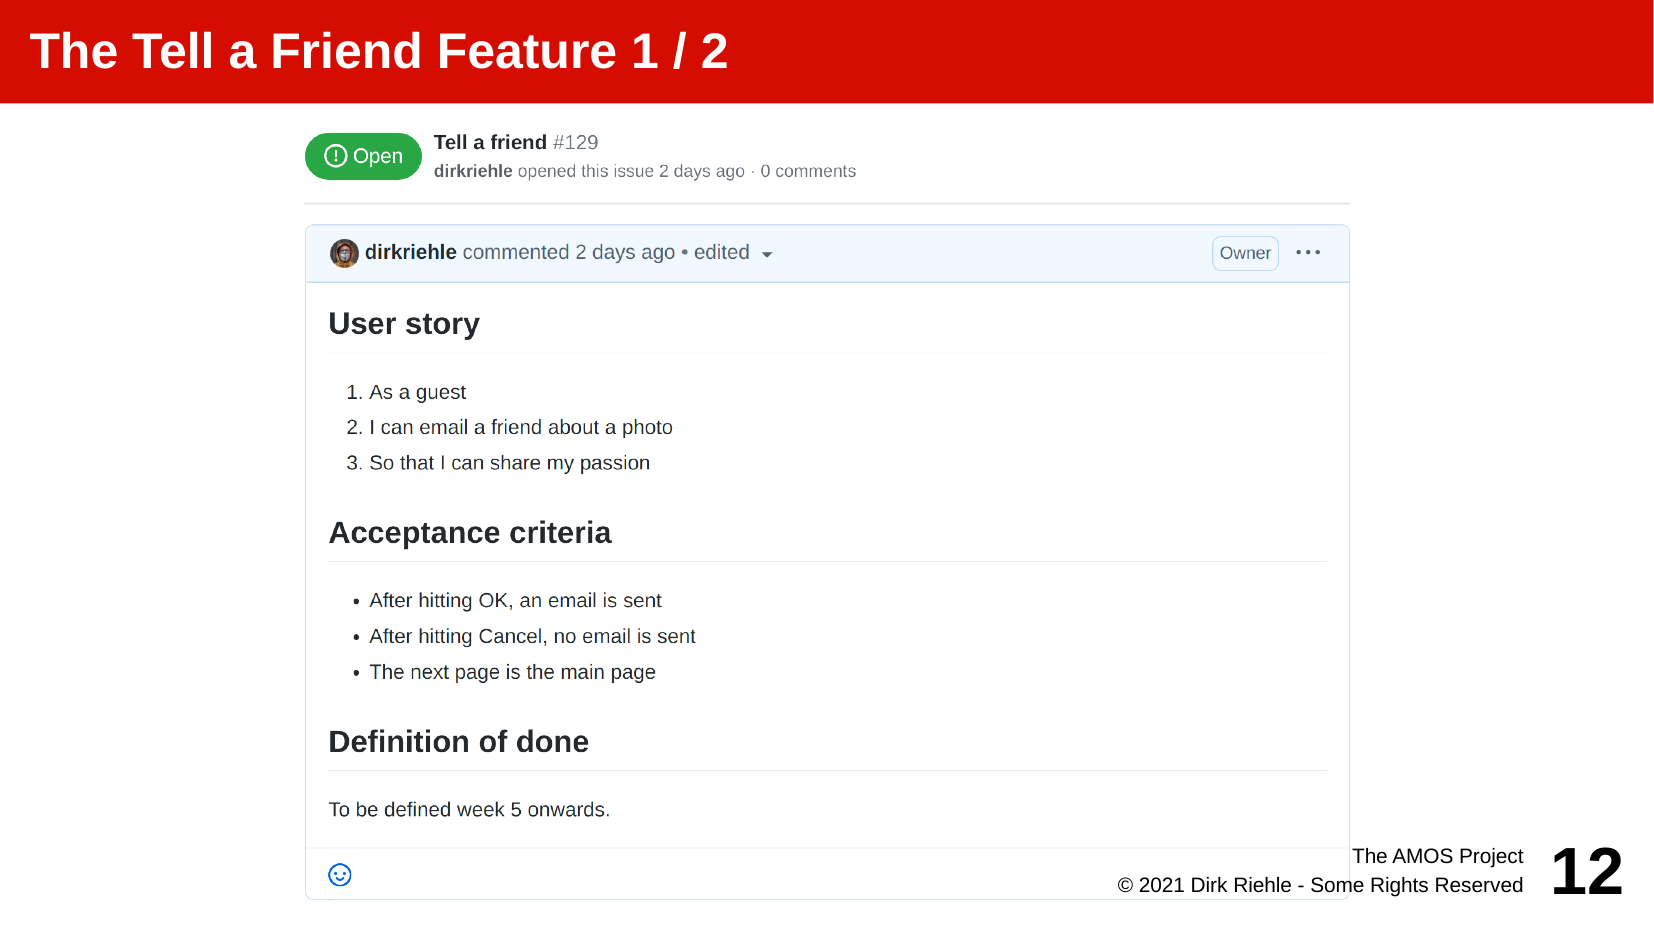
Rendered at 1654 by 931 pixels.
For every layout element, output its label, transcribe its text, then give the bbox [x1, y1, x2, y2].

picture [304, 132, 1350, 901]
title The Tell a Friend Feature 1 / 2 [0, 0, 1654, 104]
